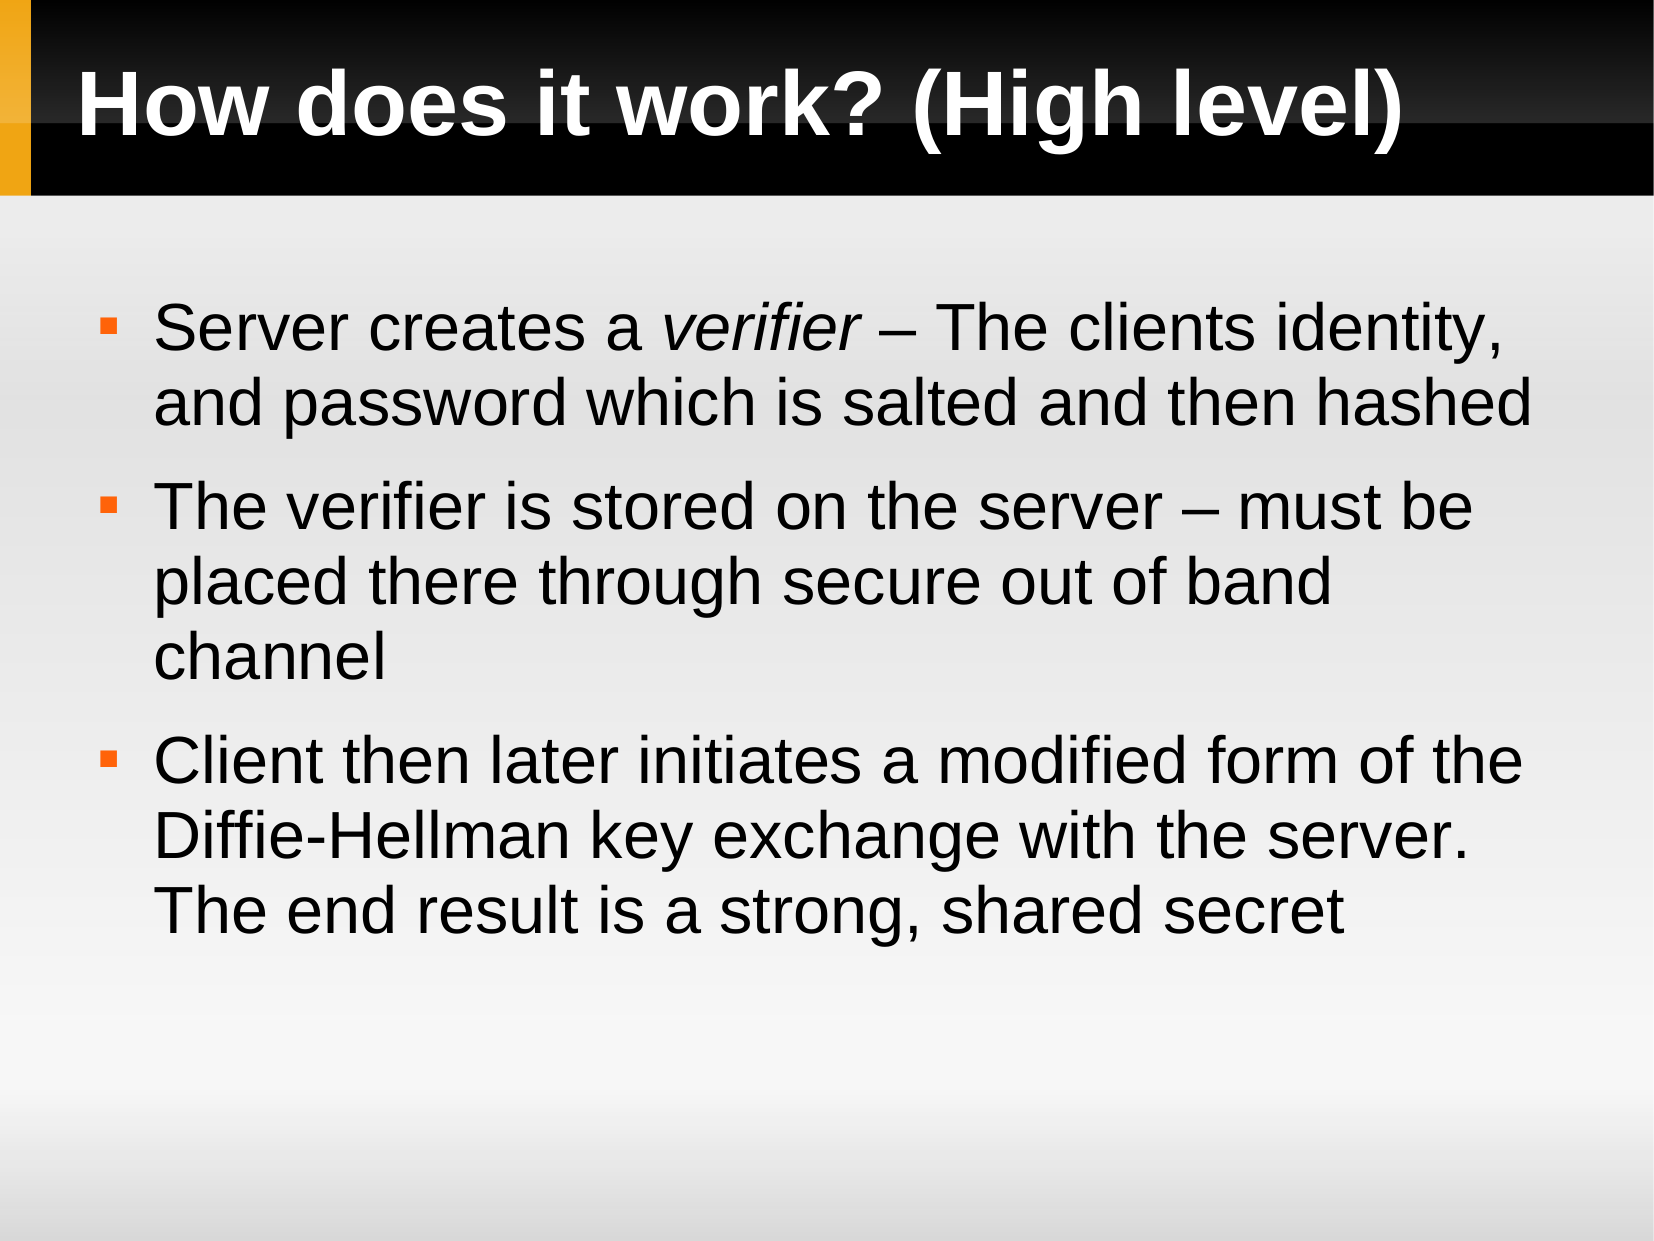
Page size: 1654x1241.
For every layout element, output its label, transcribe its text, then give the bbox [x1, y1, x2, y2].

picture [0, 0, 1654, 1241]
title How does it work? (High level) [76, 0, 1565, 208]
list Server creates a verifier – The clients identity, and password which is salted and then hashed The verifier is stored on the server – must be placed there through secure out of band channel Client then later initiates a modified form of the Diffie-Hellman key exchange with the server. The end result is a strong, shared secret [82, 290, 1571, 1109]
